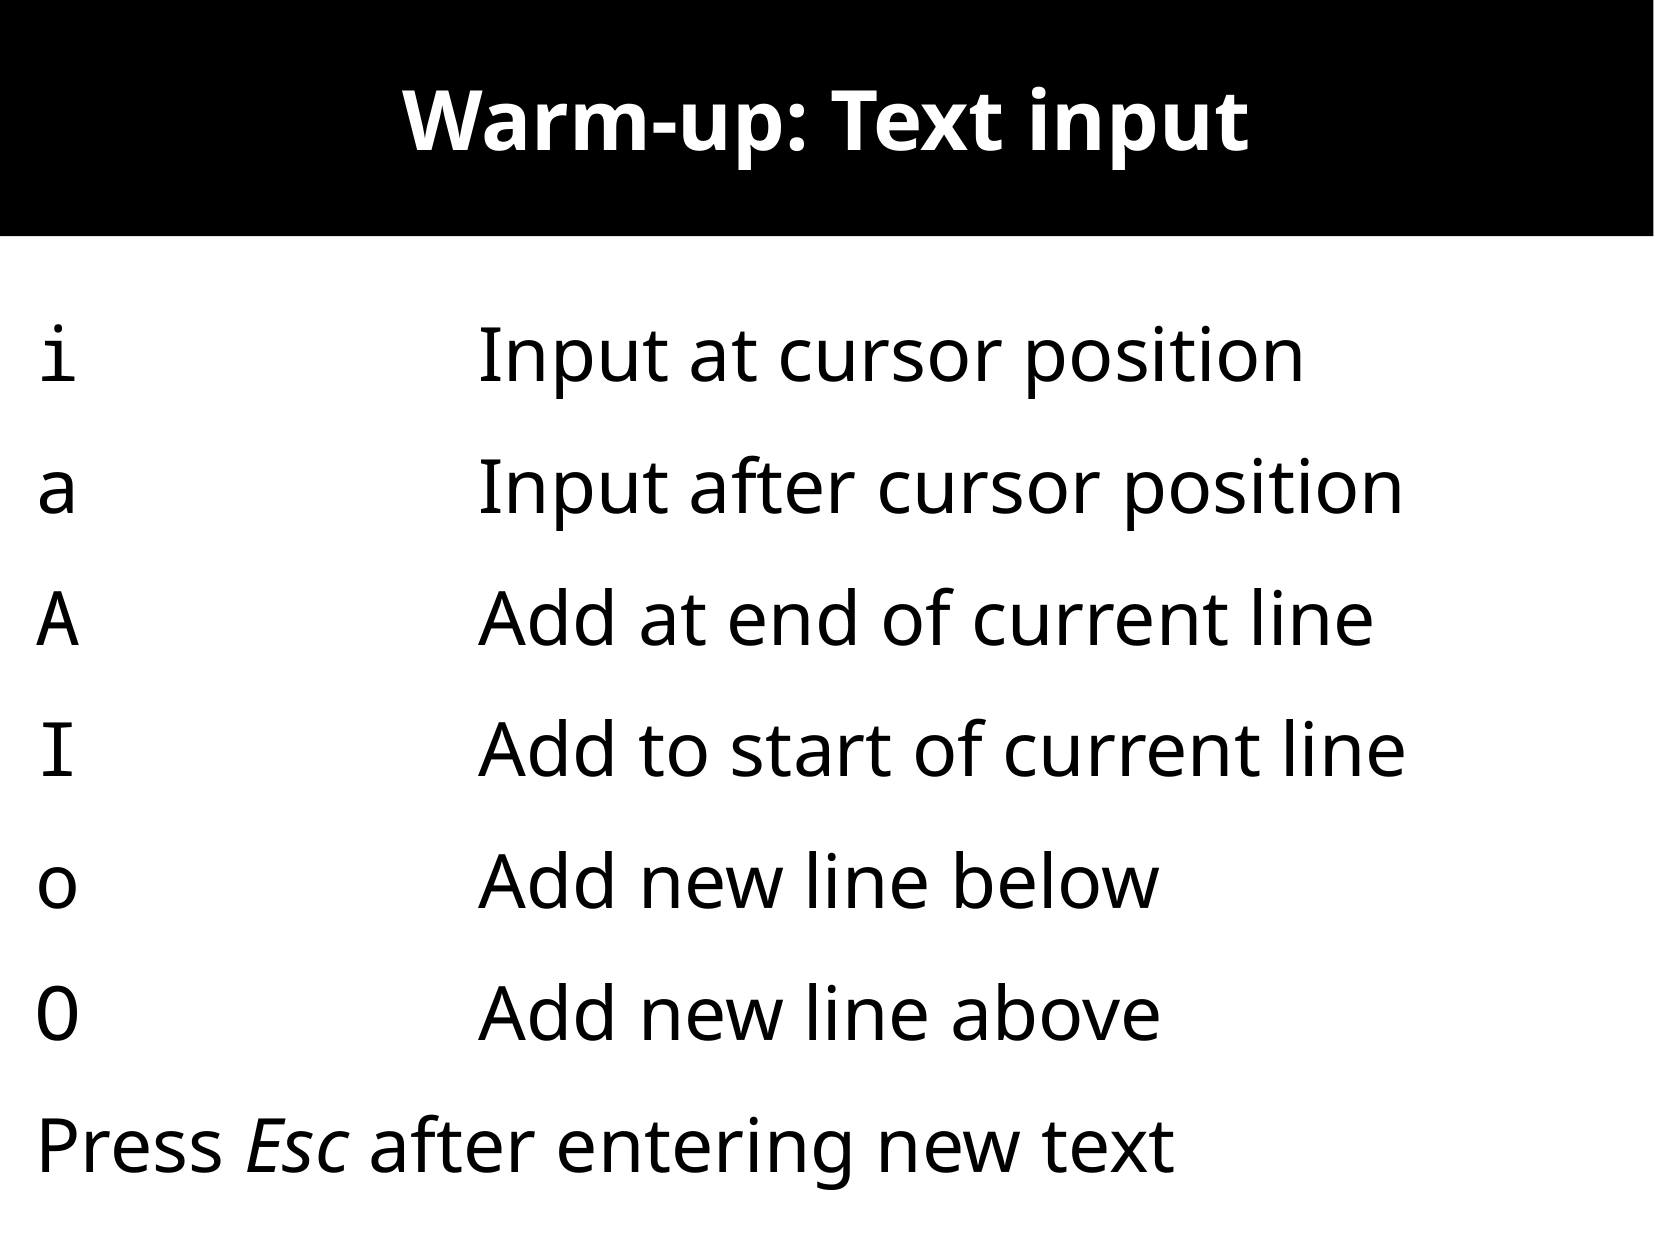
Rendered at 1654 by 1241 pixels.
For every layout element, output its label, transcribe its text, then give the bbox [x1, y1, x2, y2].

subtitle Warm-up: Text input [0, 0, 1654, 237]
text_box i Input at cursor position a Input after cursor position A Add at end of current line I Add to start of current line o Add new line below O Add new line above Press Esc after entering new text [35, 301, 1654, 1241]
